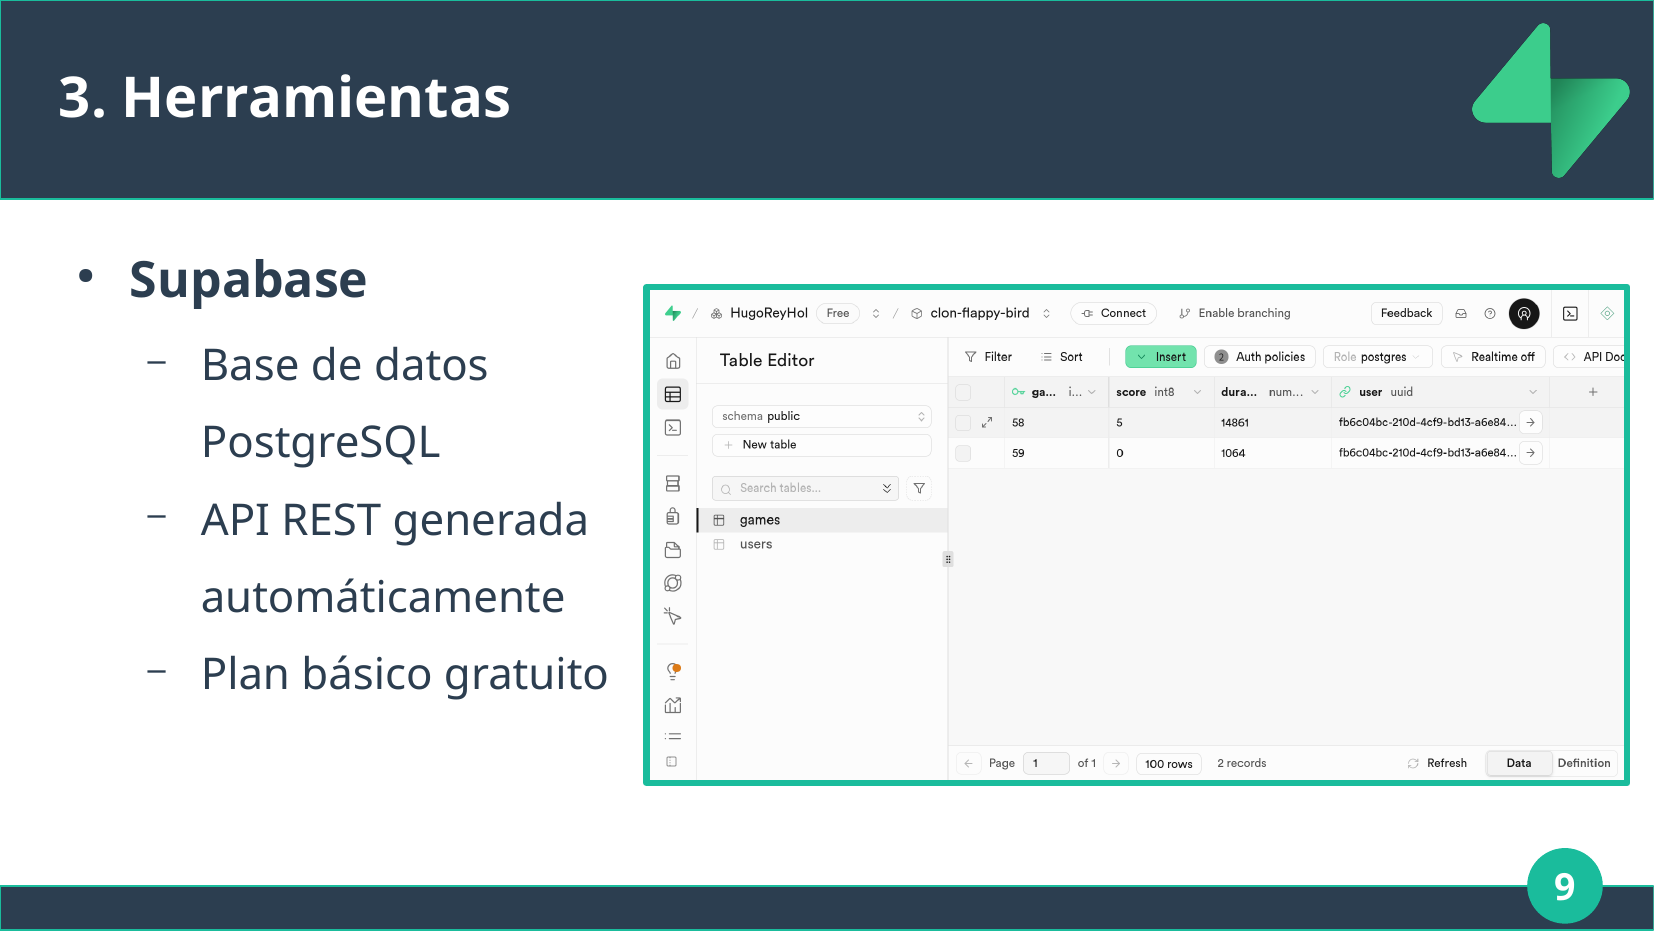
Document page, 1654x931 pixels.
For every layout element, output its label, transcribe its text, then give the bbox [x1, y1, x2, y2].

list Supabase Base de datos PostgreSQL API REST generada automáticamente Plan básico gratuito [59, 243, 1595, 864]
title 3. Herramientas [59, 37, 1472, 155]
picture [649, 290, 1625, 781]
picture [1472, 23, 1630, 178]
